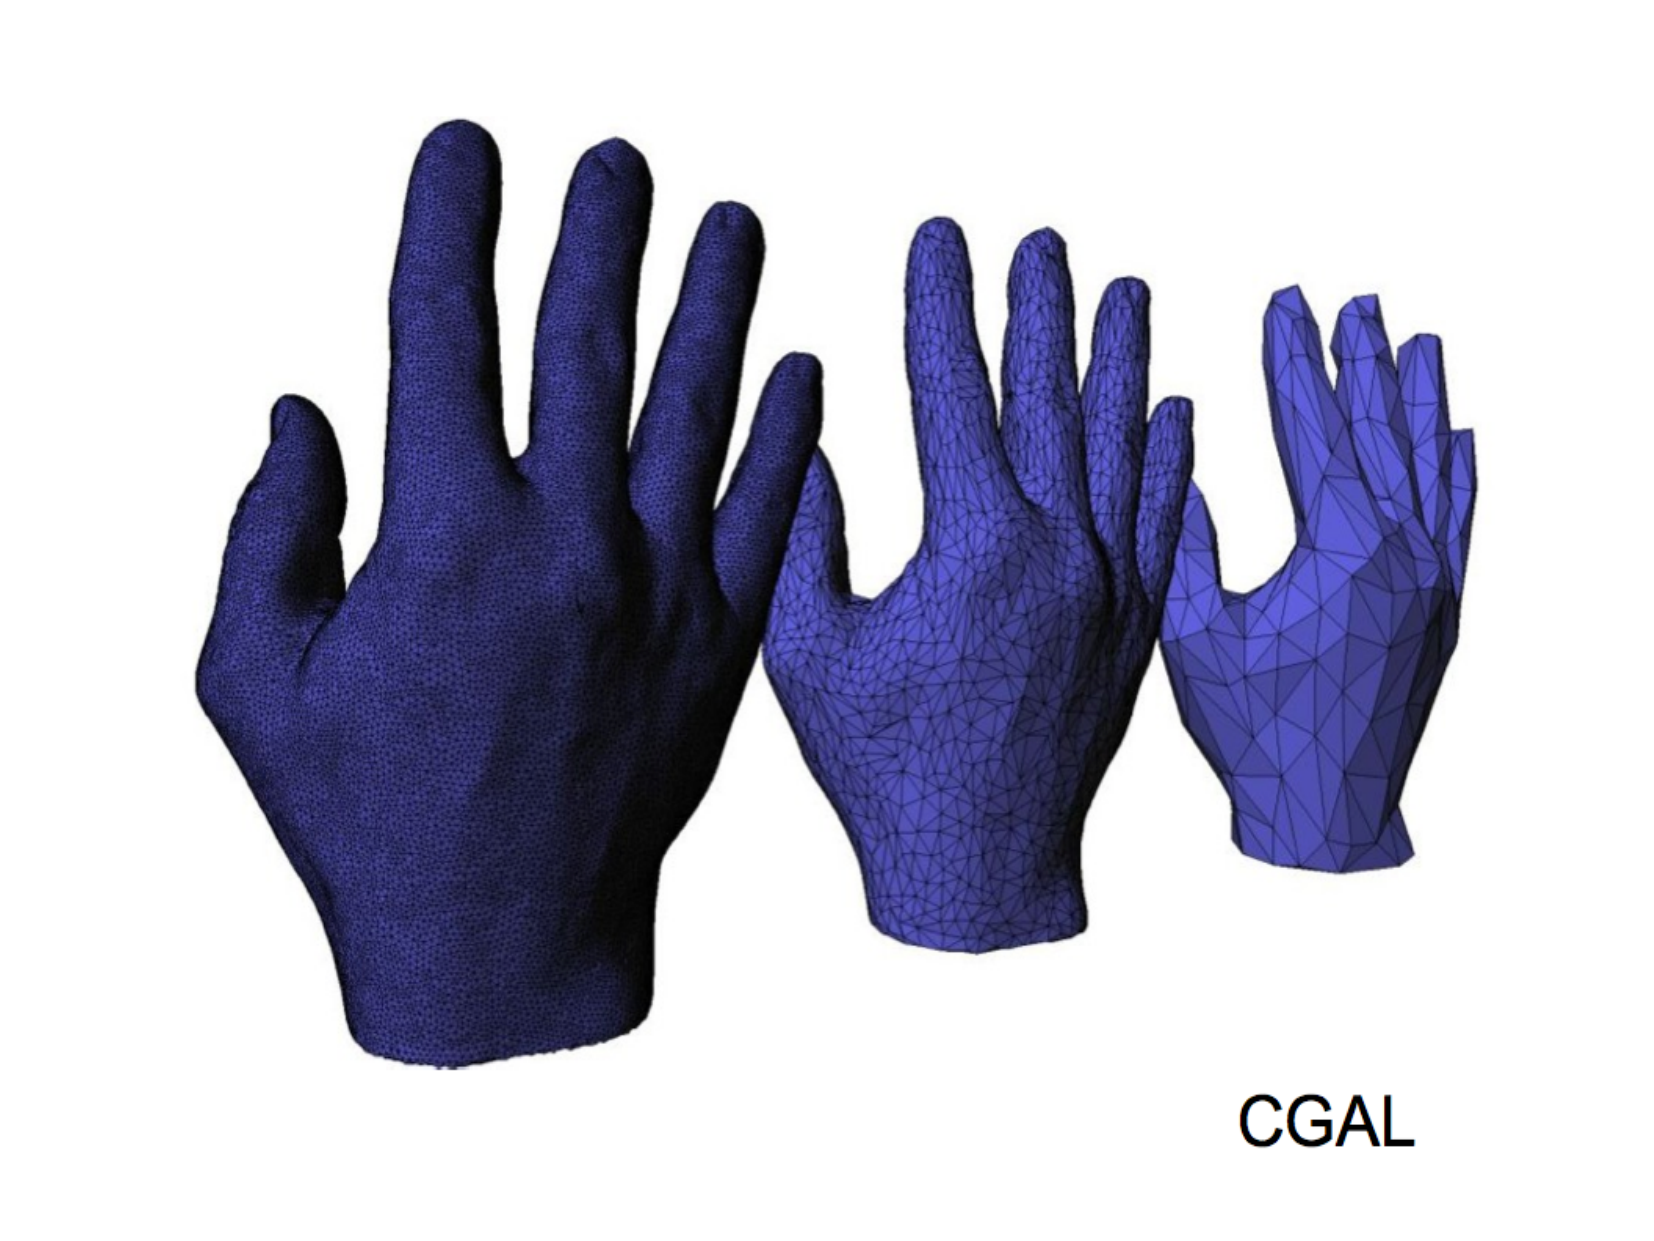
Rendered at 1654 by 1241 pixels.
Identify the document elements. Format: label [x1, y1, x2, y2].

picture [64, 82, 1607, 1193]
